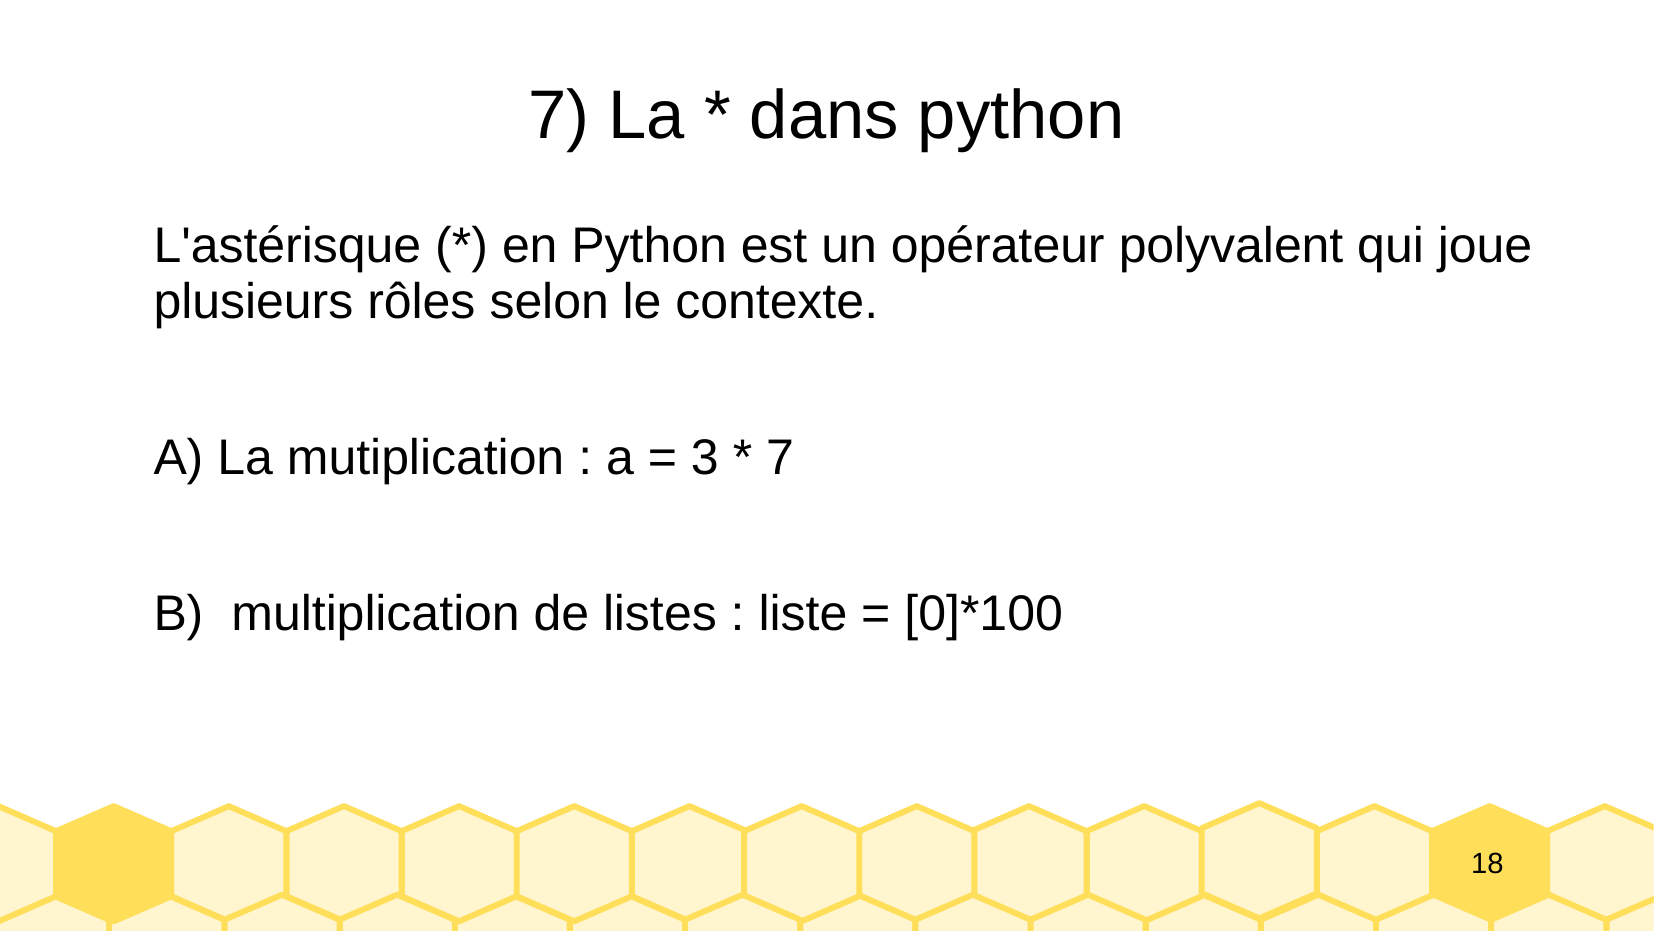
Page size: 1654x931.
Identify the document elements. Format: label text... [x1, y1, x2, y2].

title 7) La * dans python [82, 37, 1571, 193]
list L'astérisque (*) en Python est un opérateur polyvalent qui joue plusieurs rôles selon le contexte. A) La mutiplication : a = 3 * 7 B) multiplication de listes : liste = [0]*100 [82, 217, 1571, 758]
